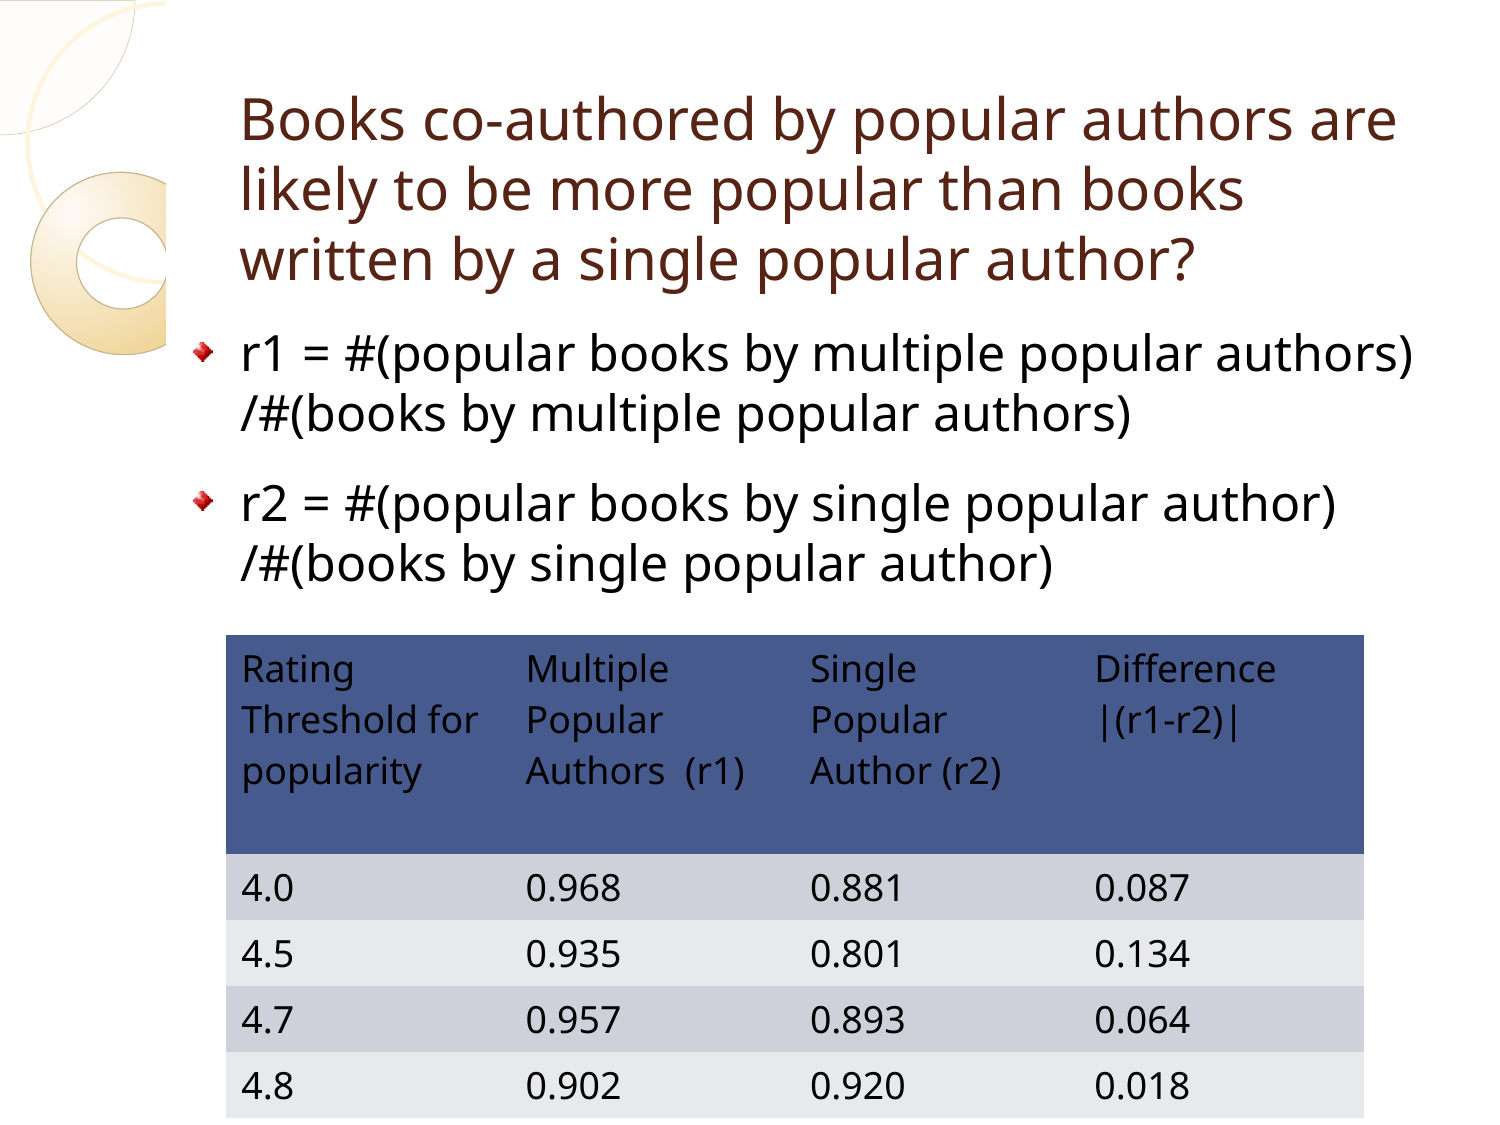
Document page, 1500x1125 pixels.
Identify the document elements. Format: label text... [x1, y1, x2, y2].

table_header Rating Threshold for popularity [226, 635, 511, 854]
table_cell 0.087 [1079, 854, 1364, 920]
table_cell 0.920 [795, 1052, 1079, 1118]
table_cell 0.801 [795, 920, 1079, 986]
table_header Multiple Popular Authors (r1) [511, 635, 795, 854]
table_header Difference |(r1-r2)| [1079, 635, 1364, 854]
table_cell 0.134 [1079, 920, 1364, 986]
table_cell 0.018 [1079, 1052, 1364, 1118]
table_cell 0.902 [511, 1052, 795, 1118]
table_cell 0.881 [795, 854, 1079, 920]
title Books co-authored by popular authors are likely to be more popular than books written by a single popular author? [225, 75, 1455, 263]
table_cell 4.0 [226, 854, 511, 920]
table_cell 4.7 [226, 986, 511, 1052]
table_cell 4.8 [226, 1052, 511, 1118]
list r1 = #(popular books by multiple popular authors) /#(books by multiple popular authors) r2 = #(popular books by single popular author) /#(books by single popular author) [165, 314, 1500, 727]
table_cell 0.968 [511, 854, 795, 920]
table_cell 0.935 [511, 920, 795, 986]
table_cell 0.064 [1079, 986, 1364, 1052]
table_cell 4.5 [226, 920, 511, 986]
table_header Single Popular Author (r2) [795, 635, 1079, 854]
table_cell 0.893 [795, 986, 1079, 1052]
table_cell 0.957 [511, 986, 795, 1052]
